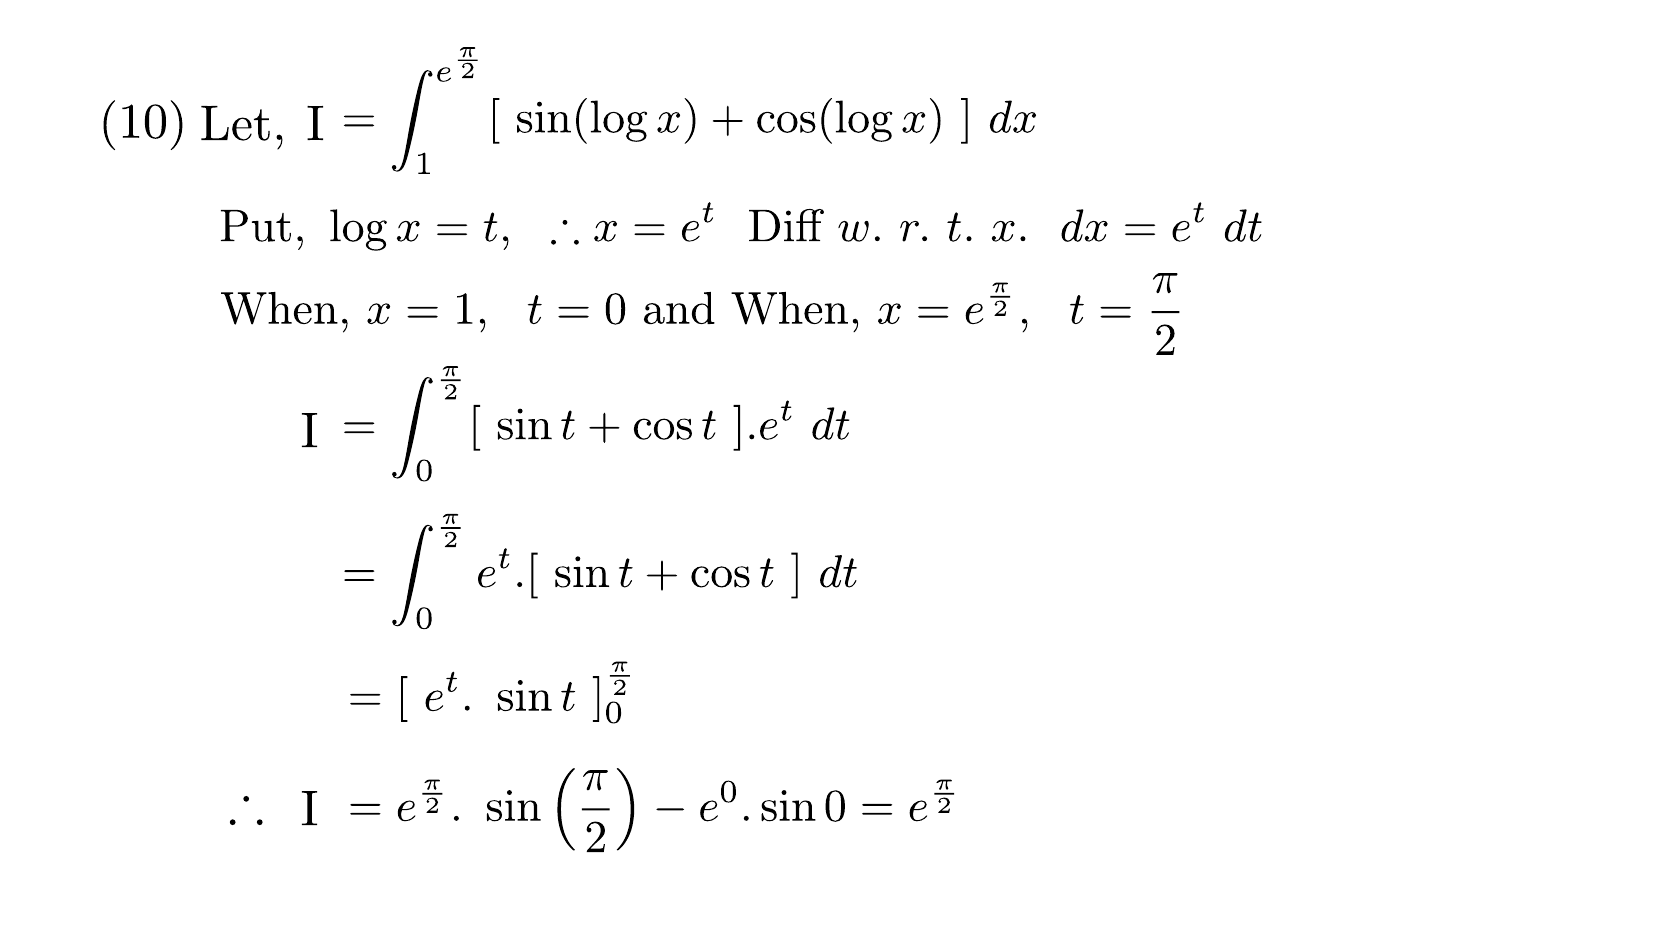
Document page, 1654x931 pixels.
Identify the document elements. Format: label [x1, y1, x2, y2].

text_box [343, 366, 850, 482]
subtitle [59, 35, 1607, 898]
text_box [301, 791, 318, 826]
text_box [301, 413, 318, 448]
text_box [307, 105, 324, 141]
text_box [221, 273, 1180, 355]
text_box [220, 202, 1263, 251]
text_box [201, 105, 283, 150]
text_box [229, 795, 263, 826]
text_box [343, 47, 1037, 174]
text_box [343, 513, 858, 630]
text_box [349, 768, 955, 853]
text_box [101, 100, 183, 151]
text_box [349, 661, 630, 724]
